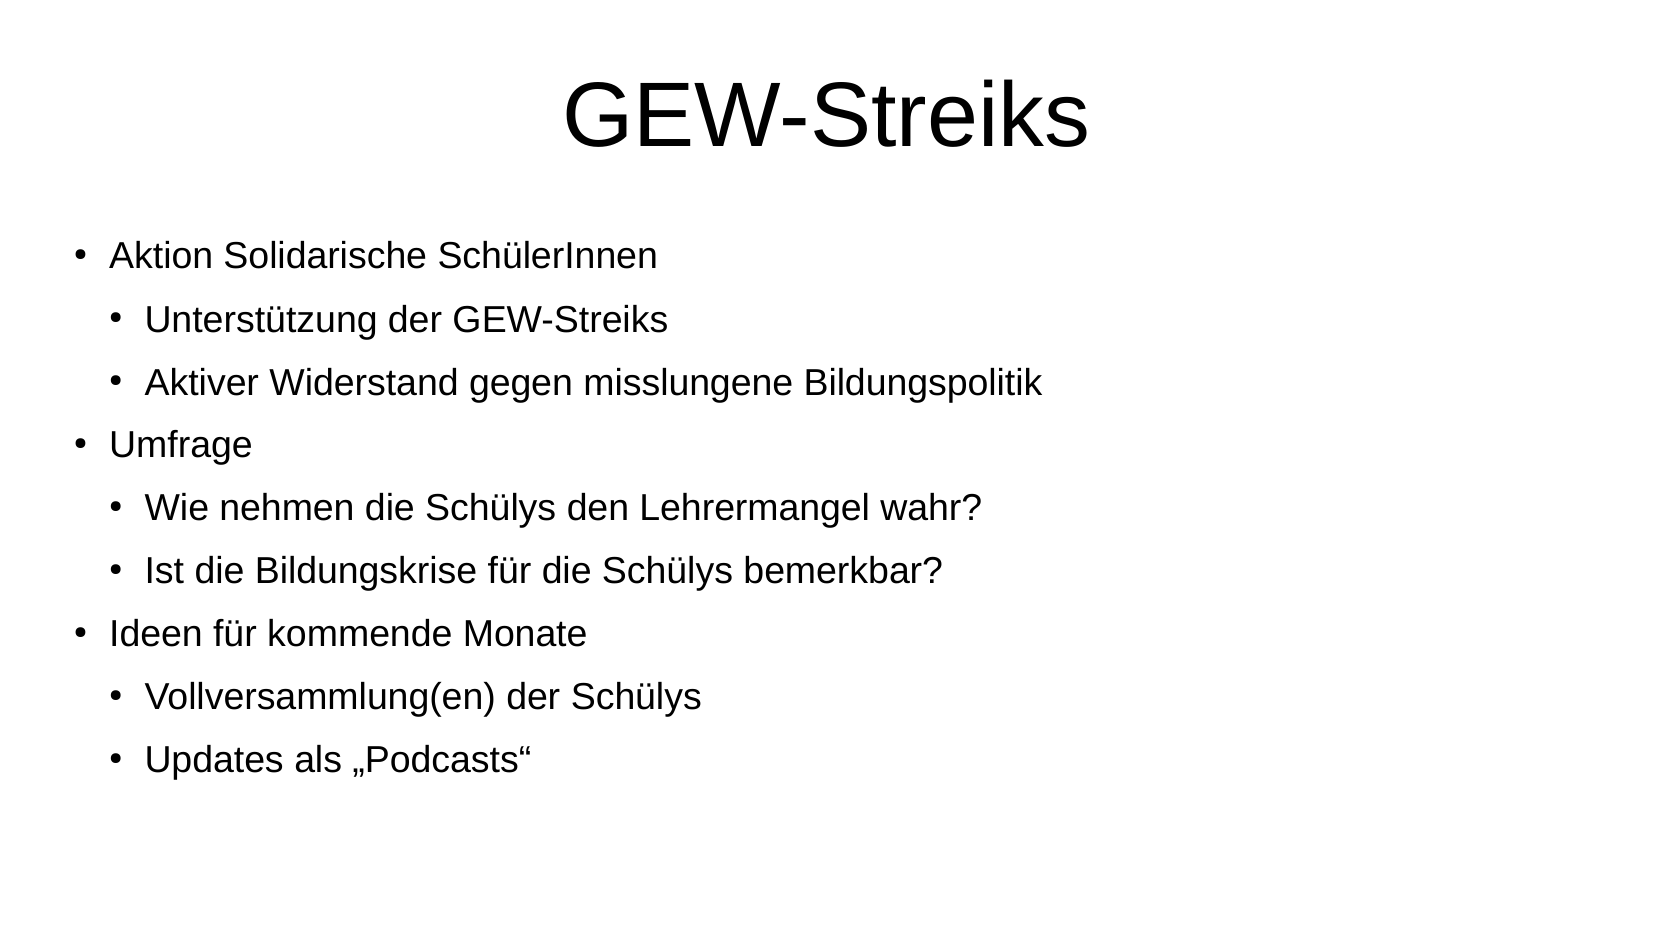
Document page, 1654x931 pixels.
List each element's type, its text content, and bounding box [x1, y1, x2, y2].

title GEW-Streiks [82, 37, 1571, 193]
text_box Aktion Solidarische SchülerInnen Unterstützung der GEW-Streiks Aktiver Widerstand gegen misslungene Bildungspolitik Umfrage Wie nehmen die Schülys den Lehrermangel wahr? Ist die Bildungskrise für die Schülys bemerkbar? Ideen für kommende Monate Vollversammlung(en) der Schülys Updates als „Podcasts“ [59, 206, 1565, 789]
